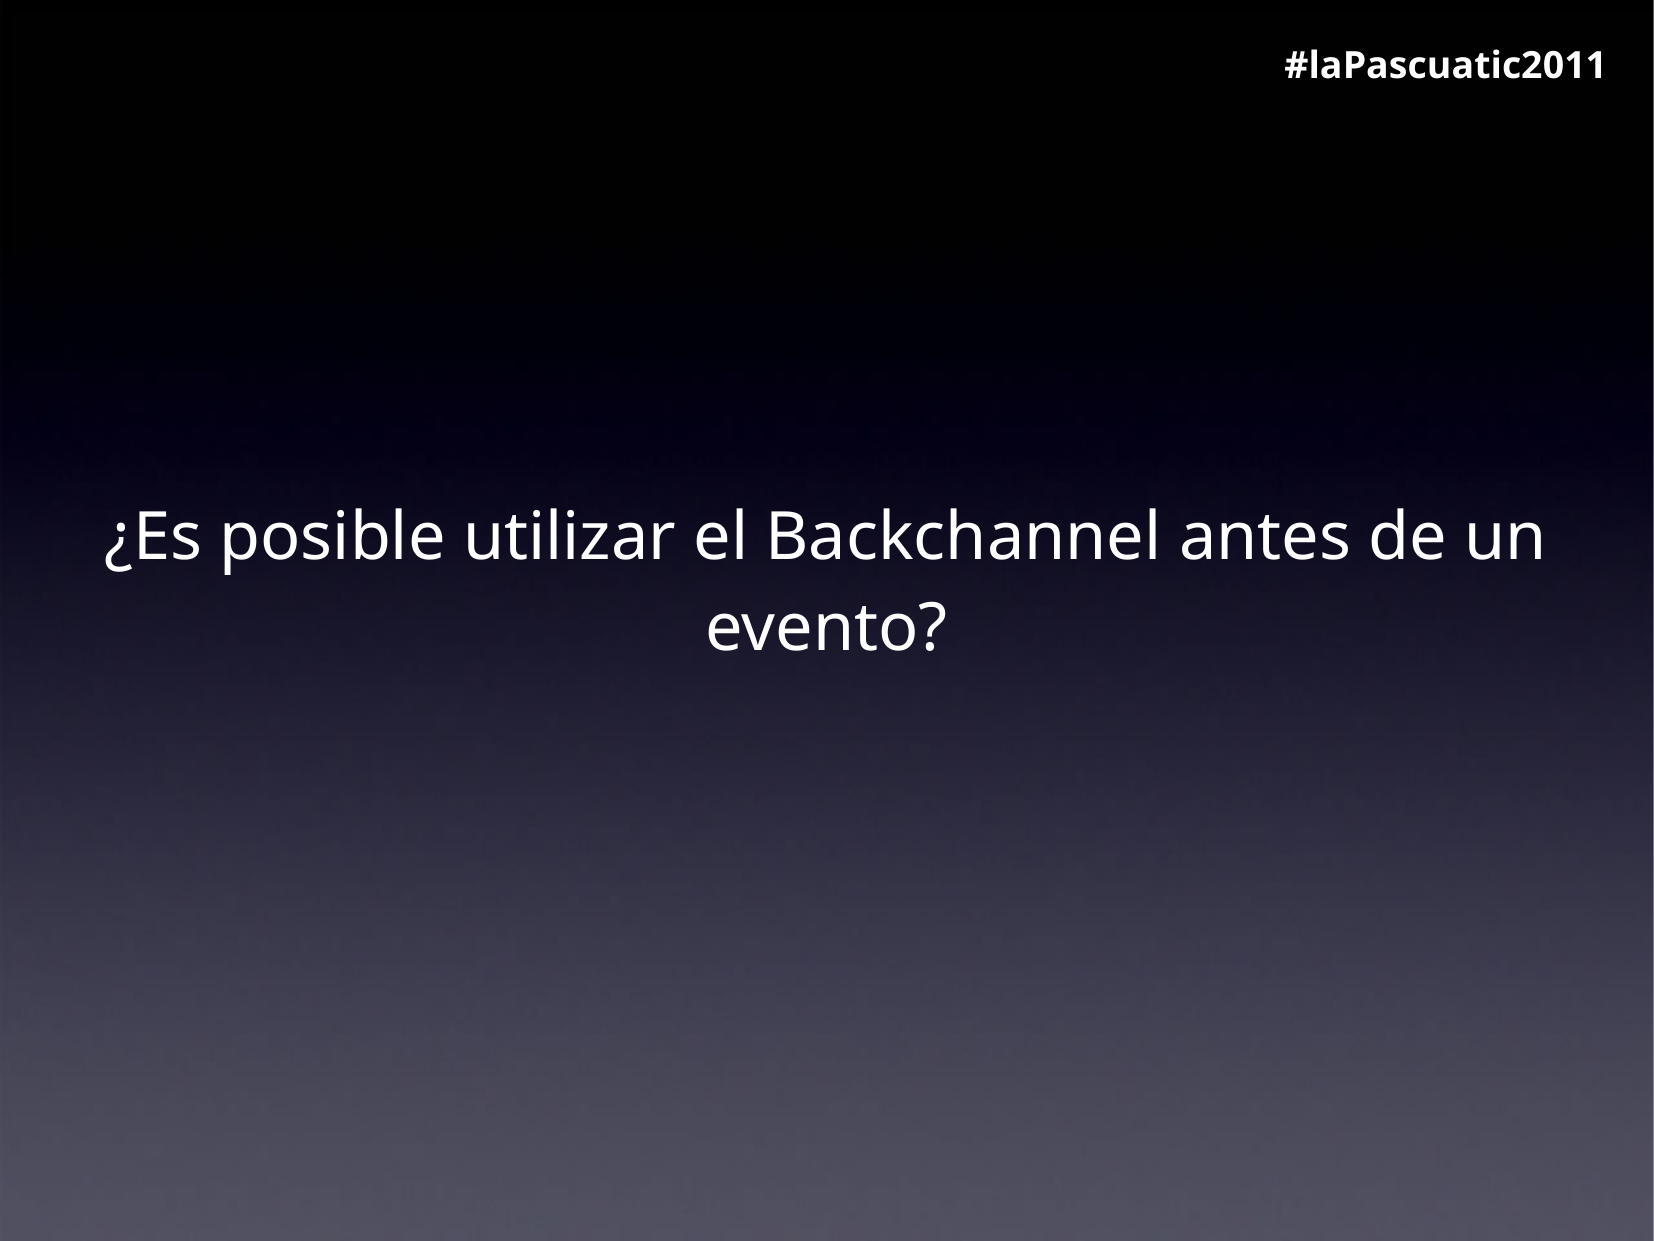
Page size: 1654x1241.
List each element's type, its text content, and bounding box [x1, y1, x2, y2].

text_box #laPascuatic2011 [1269, 31, 1625, 89]
picture [0, 0, 1654, 1241]
subtitle ¿Es posible utilizar el Backchannel antes de un evento? [82, 49, 1571, 1109]
